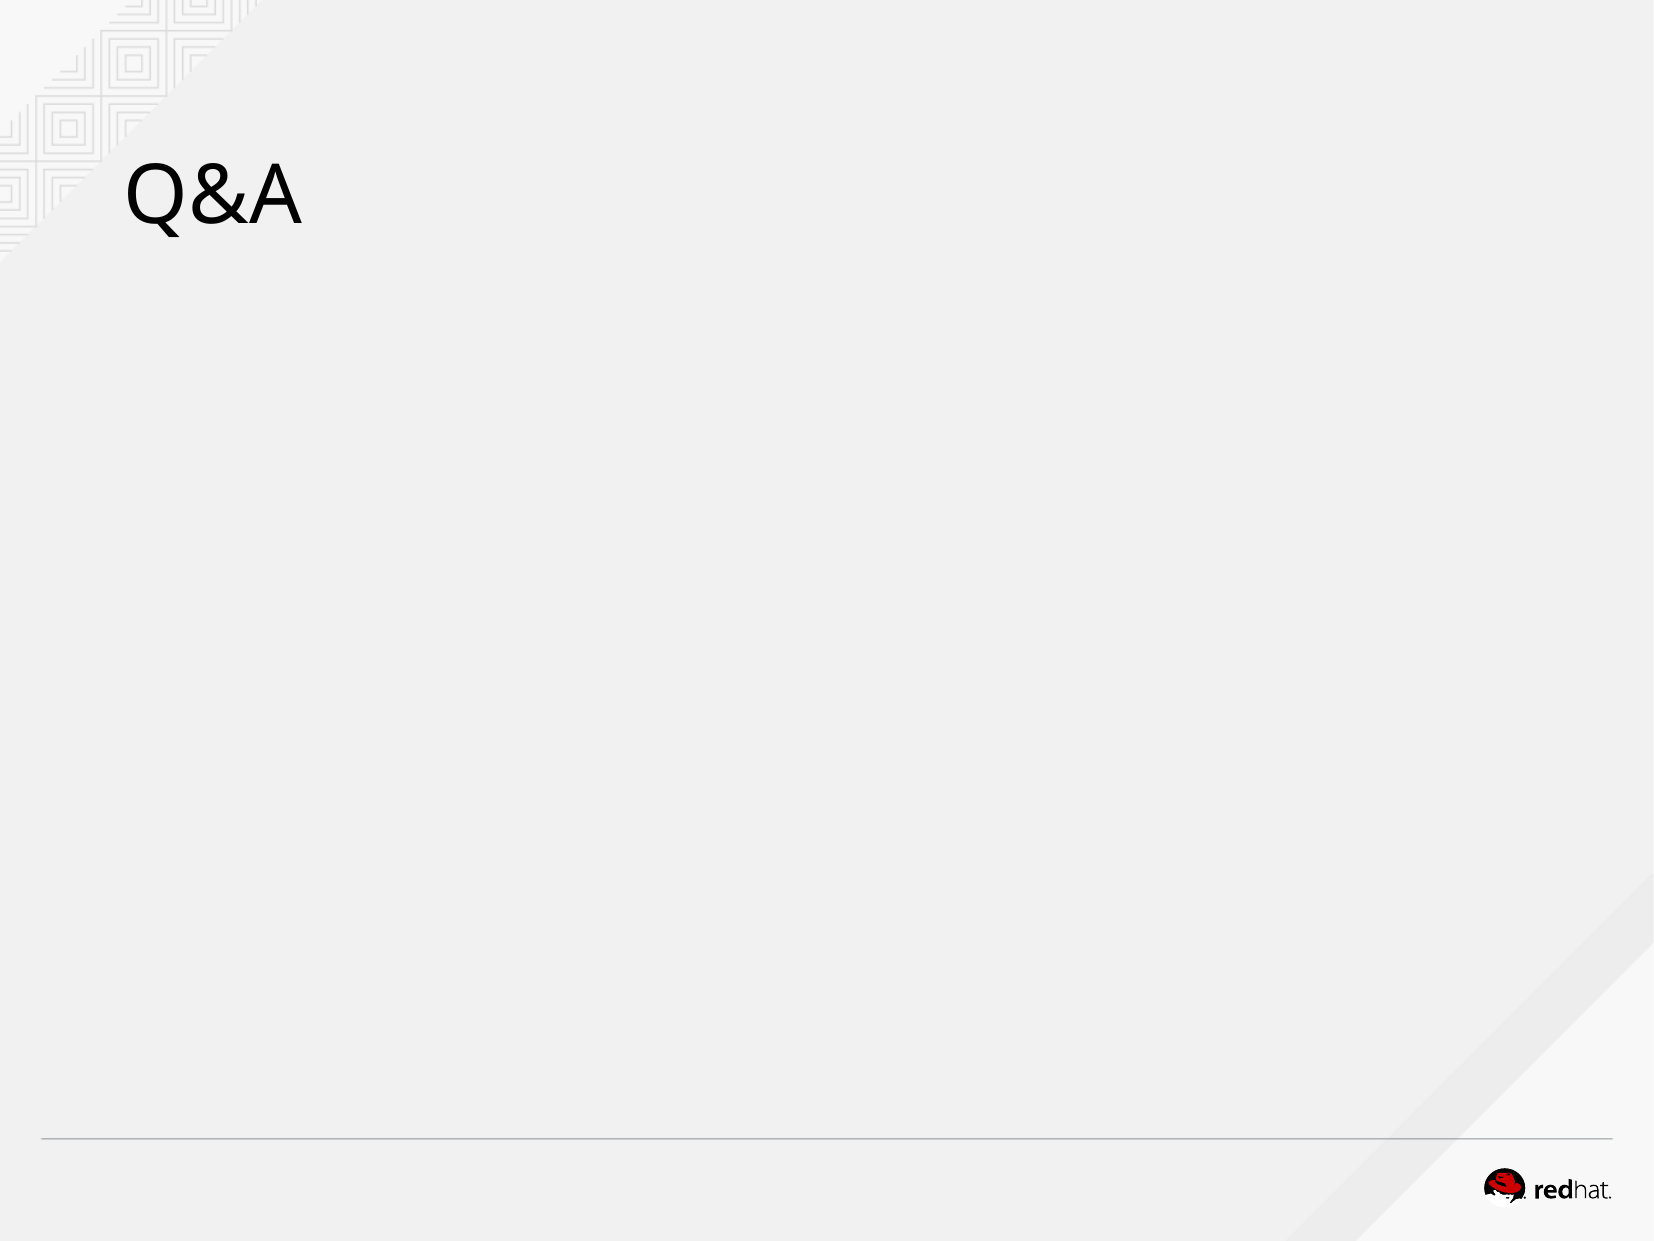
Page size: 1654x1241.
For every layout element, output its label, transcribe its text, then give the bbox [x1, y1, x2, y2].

title Q&A [124, 0, 1530, 249]
picture [0, 0, 1654, 1241]
